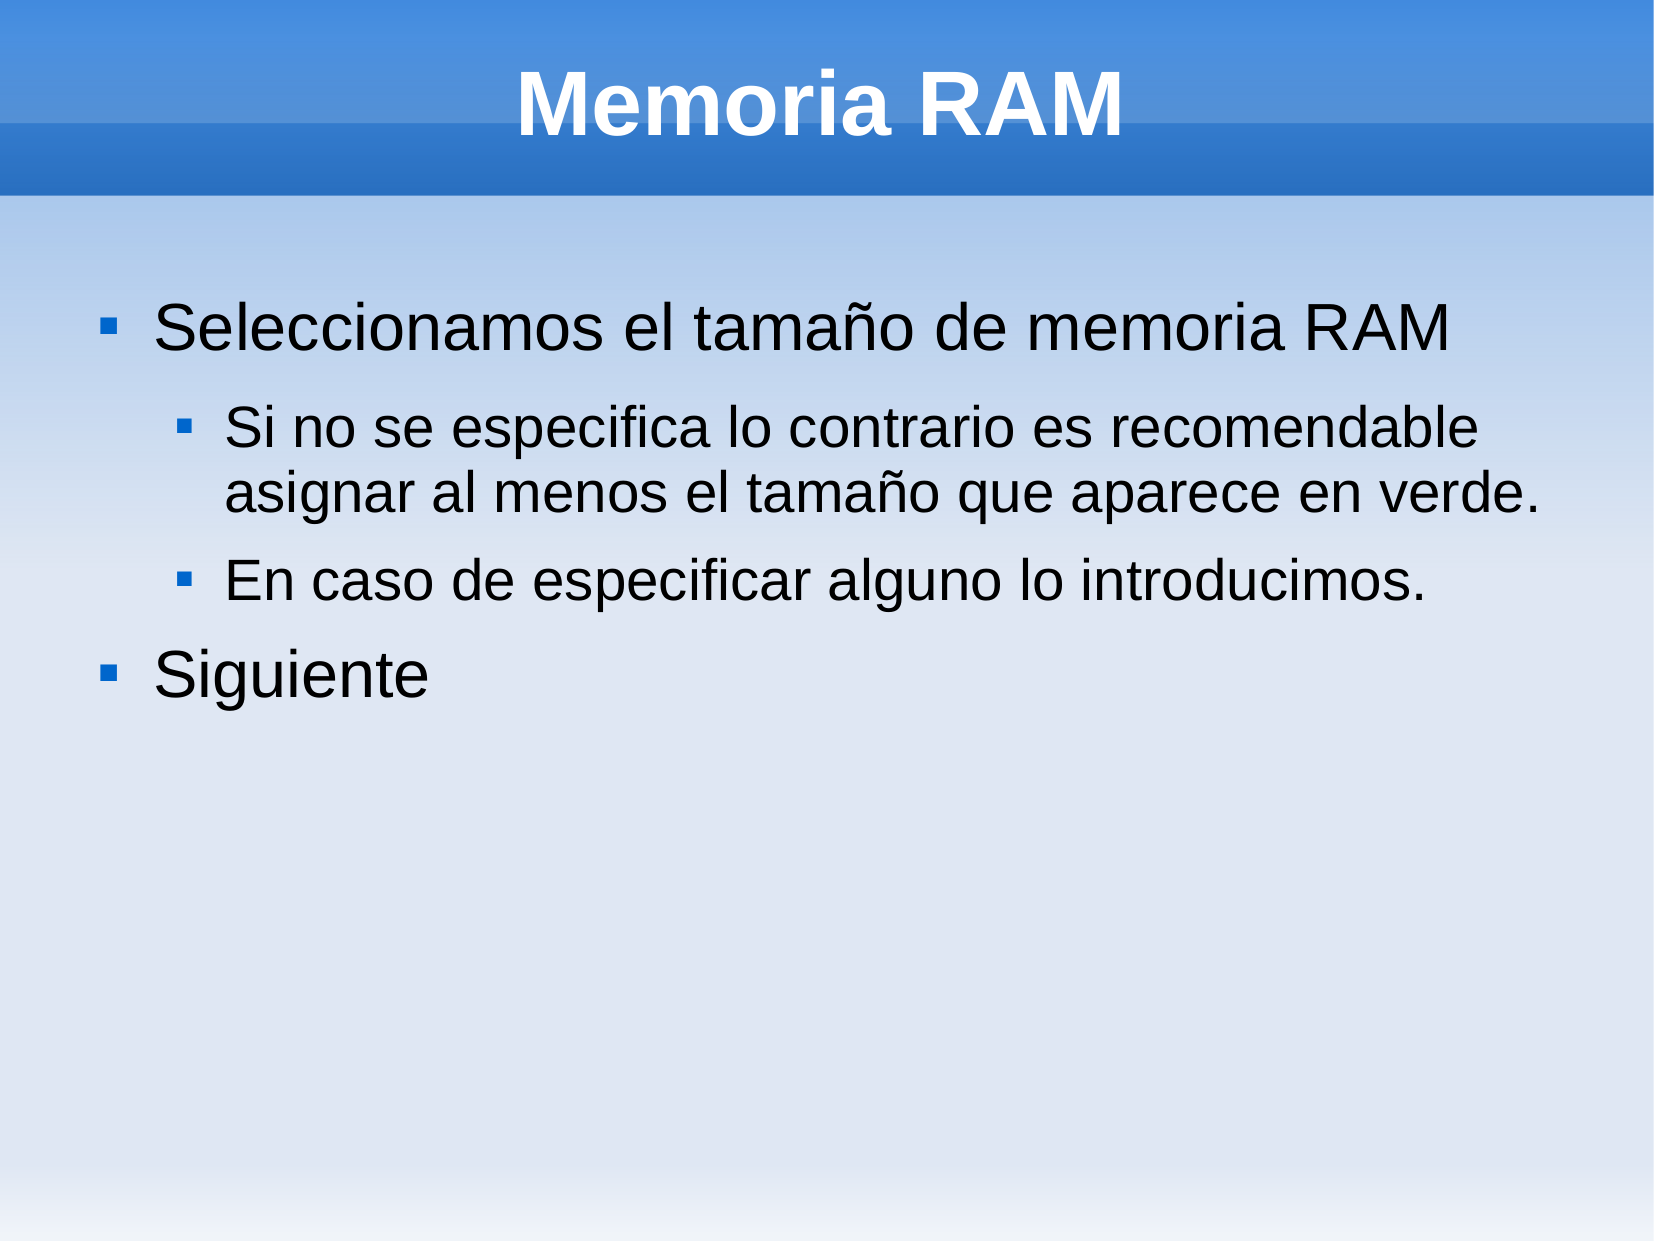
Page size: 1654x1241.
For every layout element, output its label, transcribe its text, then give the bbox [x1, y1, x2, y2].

picture [0, 0, 1654, 1241]
title Memoria RAM [76, 0, 1565, 208]
list Seleccionamos el tamaño de memoria RAM Si no se especifica lo contrario es recomendable asignar al menos el tamaño que aparece en verde. En caso de especificar alguno lo introducimos. Siguiente [82, 290, 1571, 1109]
